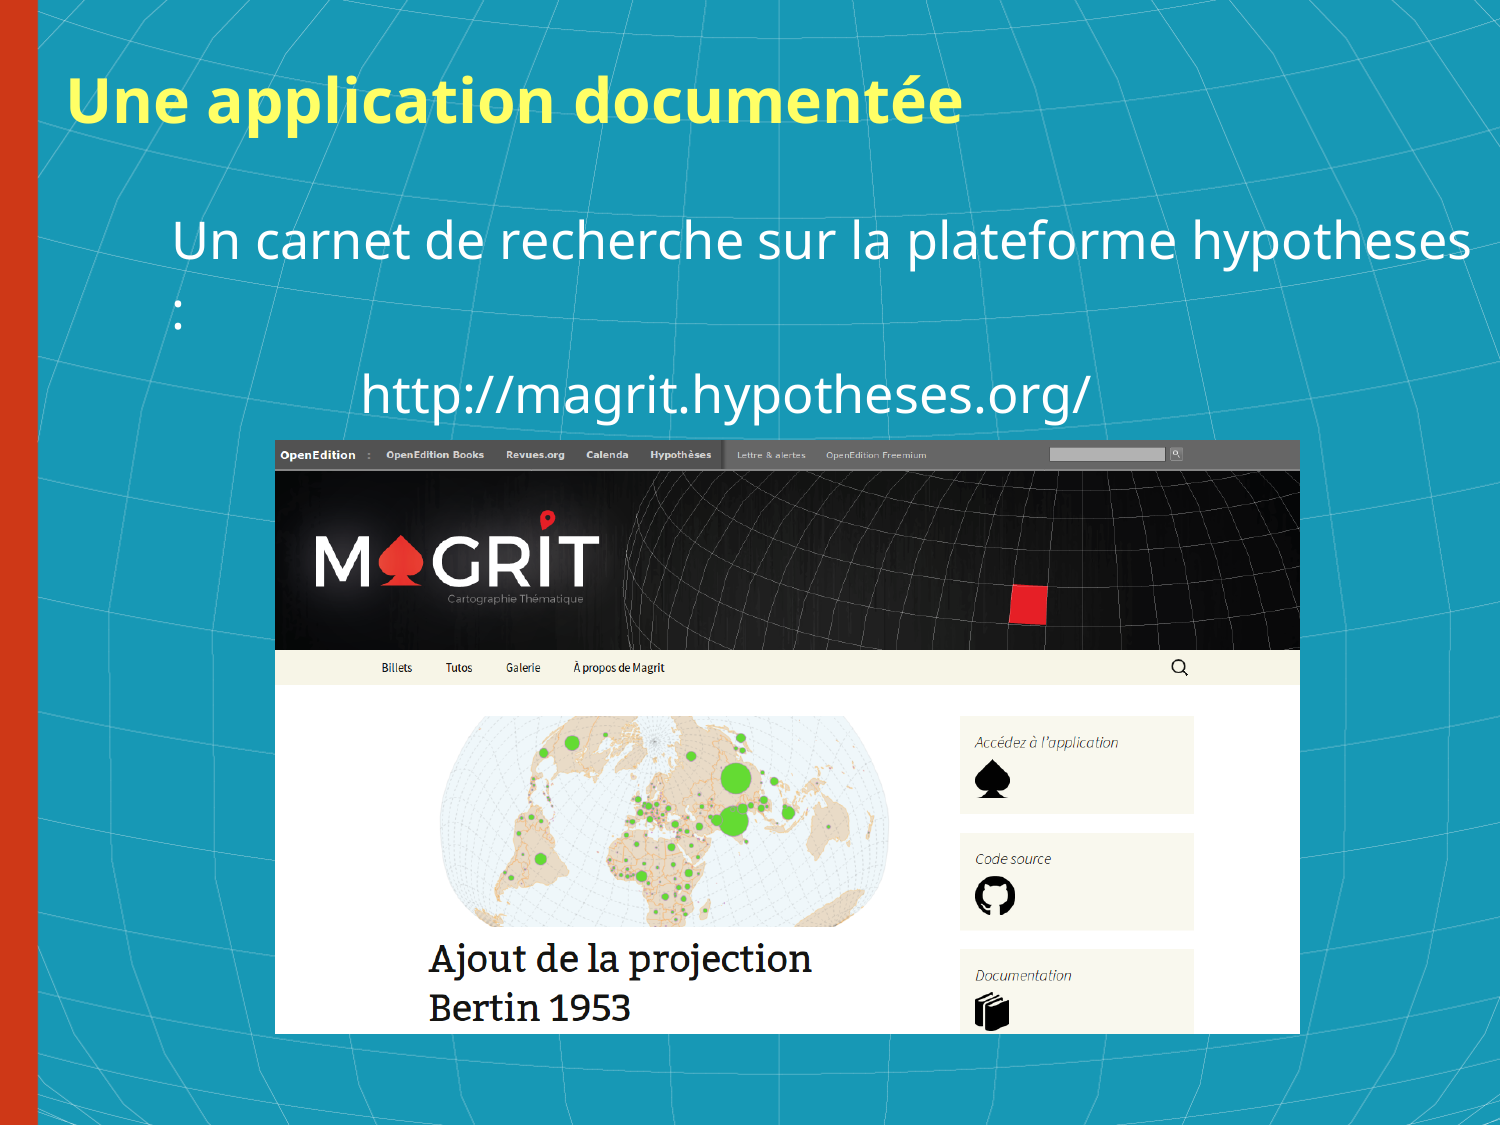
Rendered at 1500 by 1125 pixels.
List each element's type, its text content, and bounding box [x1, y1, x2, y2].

title Une application documentée [65, 20, 1477, 178]
picture [0, 0, 1500, 1125]
list Un carnet de recherche sur la plateforme hypotheses : http://magrit.hypotheses.org/ [59, 203, 1477, 857]
